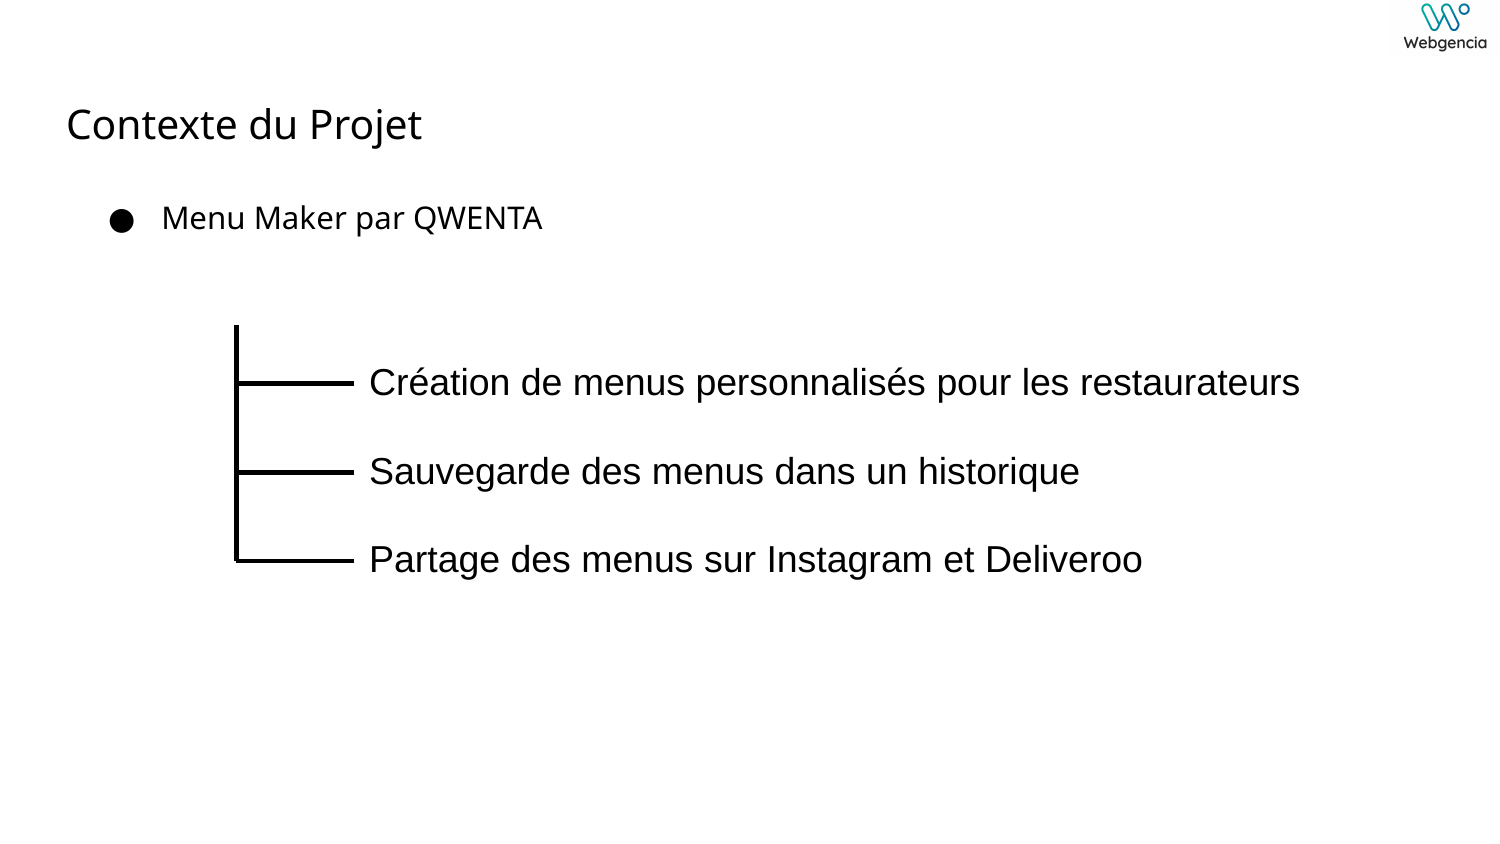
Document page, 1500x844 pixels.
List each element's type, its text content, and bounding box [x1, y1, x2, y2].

title Contexte du Projet [51, 72, 1449, 167]
picture [1390, 0, 1500, 56]
text_box Menu Maker par QWENTA [71, 177, 1437, 312]
text_box Sauvegarde des menus dans un historique [354, 442, 1388, 502]
text_box Création de menus personnalisés pour les restaurateurs [354, 354, 1359, 414]
text_box Partage des menus sur Instagram et Deliveroo [354, 531, 1388, 591]
